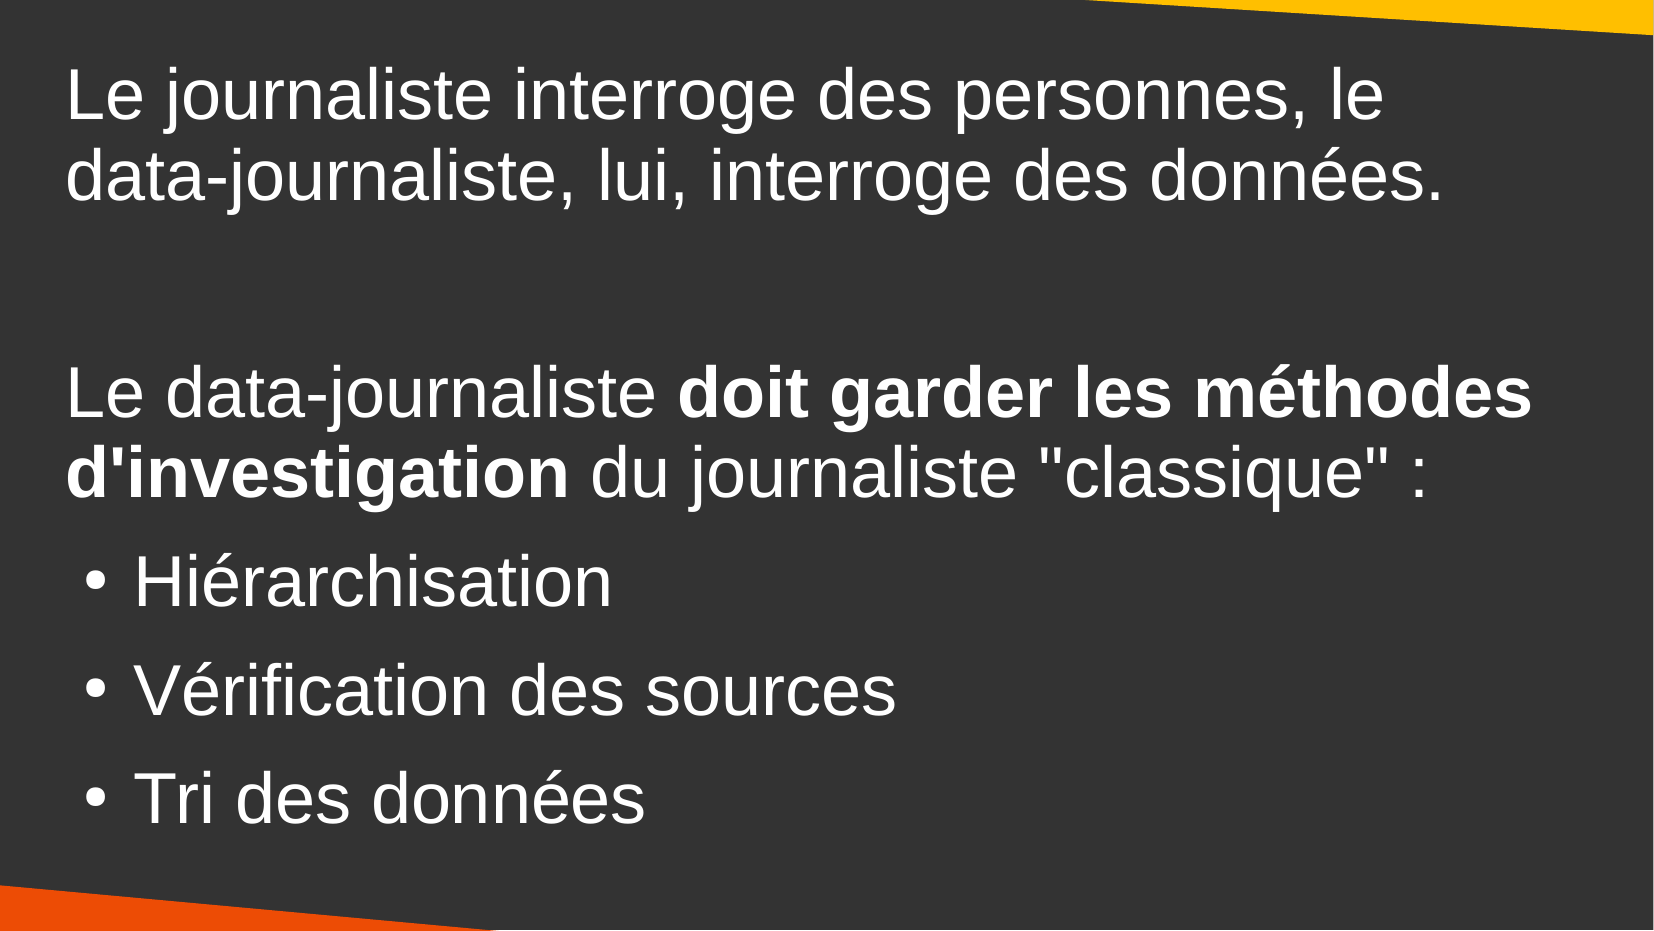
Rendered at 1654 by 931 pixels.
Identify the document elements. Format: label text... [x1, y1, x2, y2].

text_box [1085, 0, 1654, 36]
text_box [0, 885, 499, 931]
list Le journaliste interroge des personnes, le data-journaliste, lui, interroge des données. Le data-journaliste doit garder les méthodes d'investigation du journaliste "classique" : Hiérarchisation Vérification des sources Tri des données [65, 54, 1554, 851]
